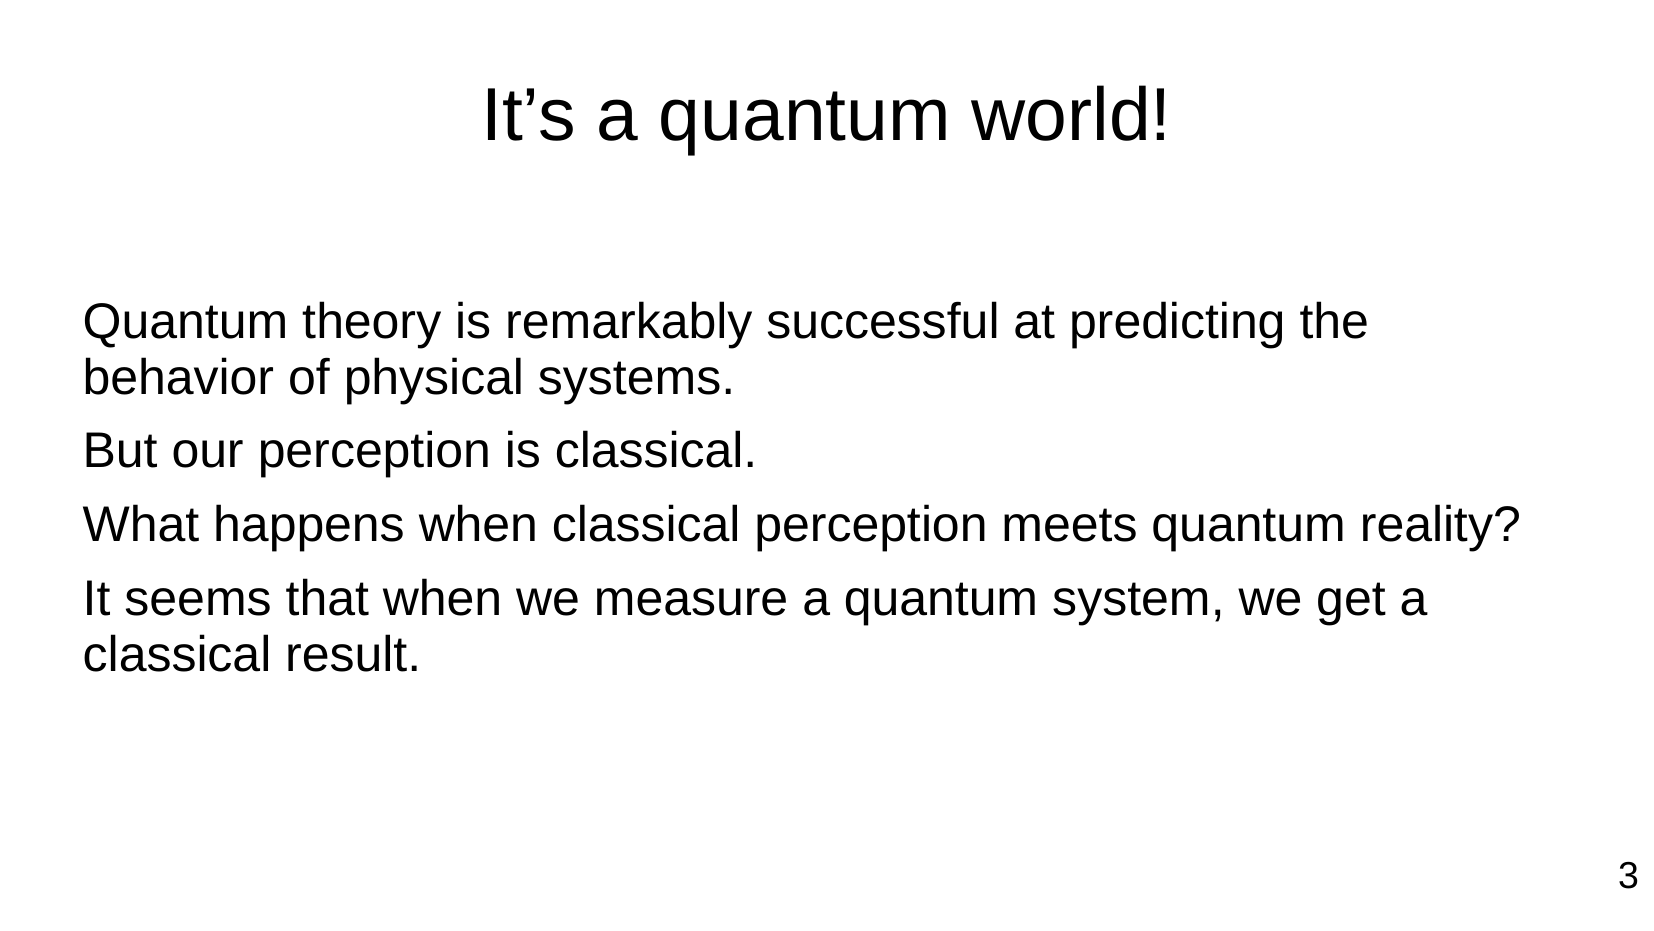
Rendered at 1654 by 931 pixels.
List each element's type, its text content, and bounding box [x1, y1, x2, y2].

title It’s a quantum world! [82, 37, 1571, 193]
subtitle Quantum theory is remarkably successful at predicting the behavior of physical systems. But our perception is classical. What happens when classical perception meets quantum reality? It seems that when we measure a quantum system, we get a classical result. [82, 217, 1571, 758]
